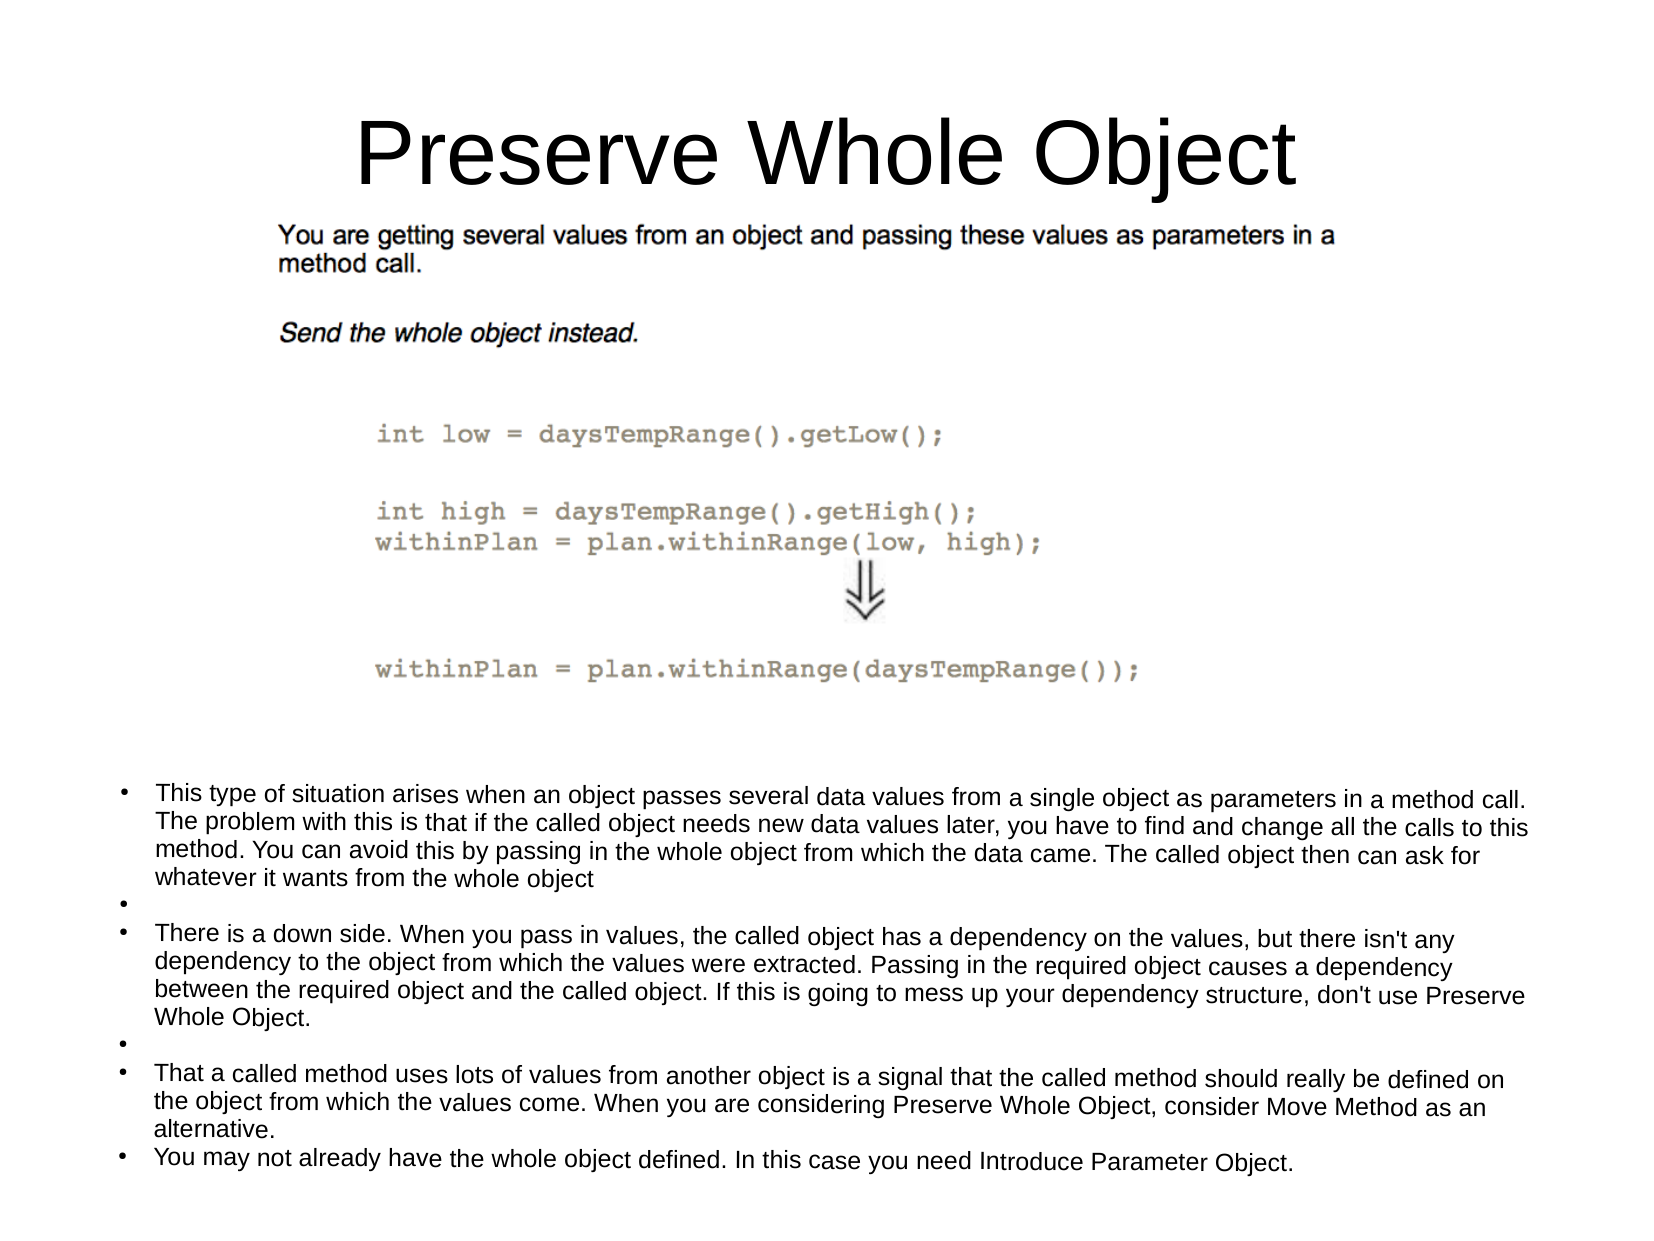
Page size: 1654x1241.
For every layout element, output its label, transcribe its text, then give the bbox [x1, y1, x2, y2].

picture [236, 220, 1428, 707]
title Preserve Whole Object [82, 49, 1571, 257]
subtitle This type of situation arises when an object passes several data values from a single object as parameters in a method call. The problem with this is that if the called object needs new data values later, you have to find and change all the calls to this method. You can avoid this by passing in the whole object from which the data came. The called object then can ask for whatever it wants from the whole object There is a down side. When you pass in values, the called object has a dependency on the values, but there isn't any dependency to the object from which the values were extracted. Passing in the required object causes a dependency between the required object and the called object. If this is going to mess up your dependency structure, don't use Preserve Whole Object. That a called method uses lots of values from another object is a signal that the called method should really be defined on the object from which the values come. When you are considering Preserve Whole Object, consider Move Method as an alternative. You may not already have the whole object defined. In this case you need Introduce Parameter Object. [82, 775, 1548, 1182]
